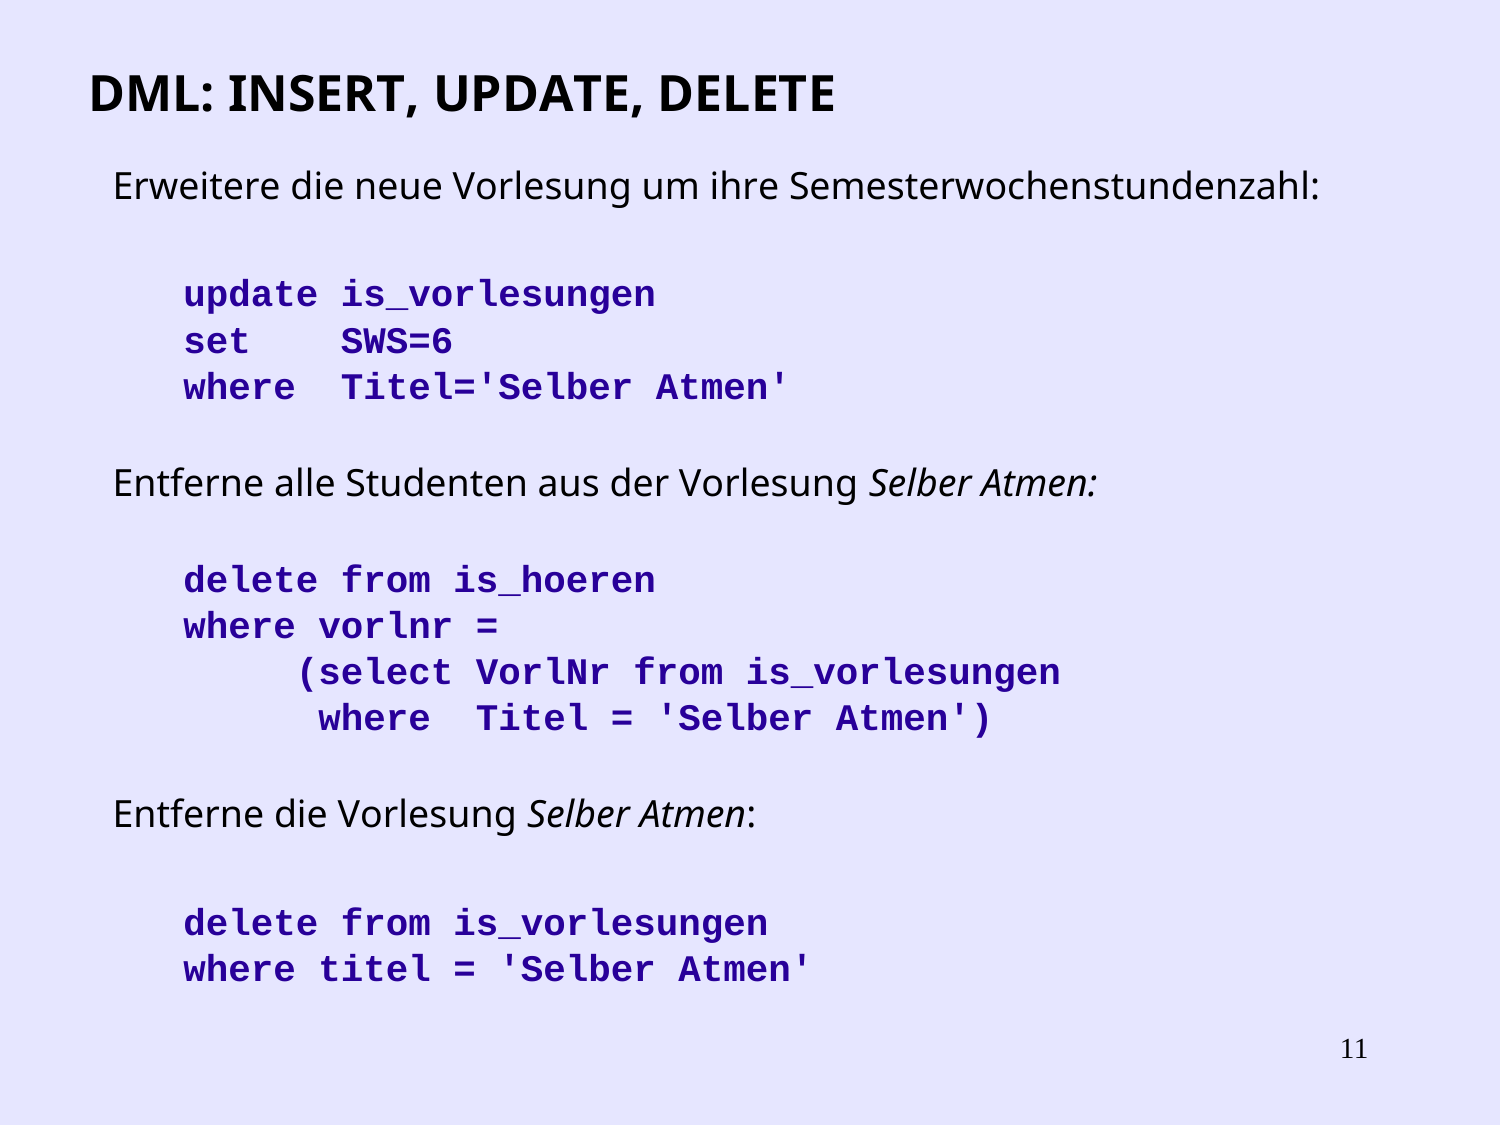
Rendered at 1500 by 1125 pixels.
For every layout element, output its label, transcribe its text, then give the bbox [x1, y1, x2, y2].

list Erweitere die neue Vorlesung um ihre Semesterwochenstundenzahl: update is_vorlesungen set SWS=6 where Titel='Selber Atmen' Entferne alle Studenten aus der Vorlesung Selber Atmen: delete from is_hoeren where vorlnr = (select VorlNr from is_vorlesungen where Titel = 'Selber Atmen') Entferne die Vorlesung Selber Atmen: delete from is_vorlesungen where titel = 'Selber Atmen' [112, 153, 1388, 1084]
title DML: INSERT, UPDATE, DELETE [88, 29, 1364, 155]
